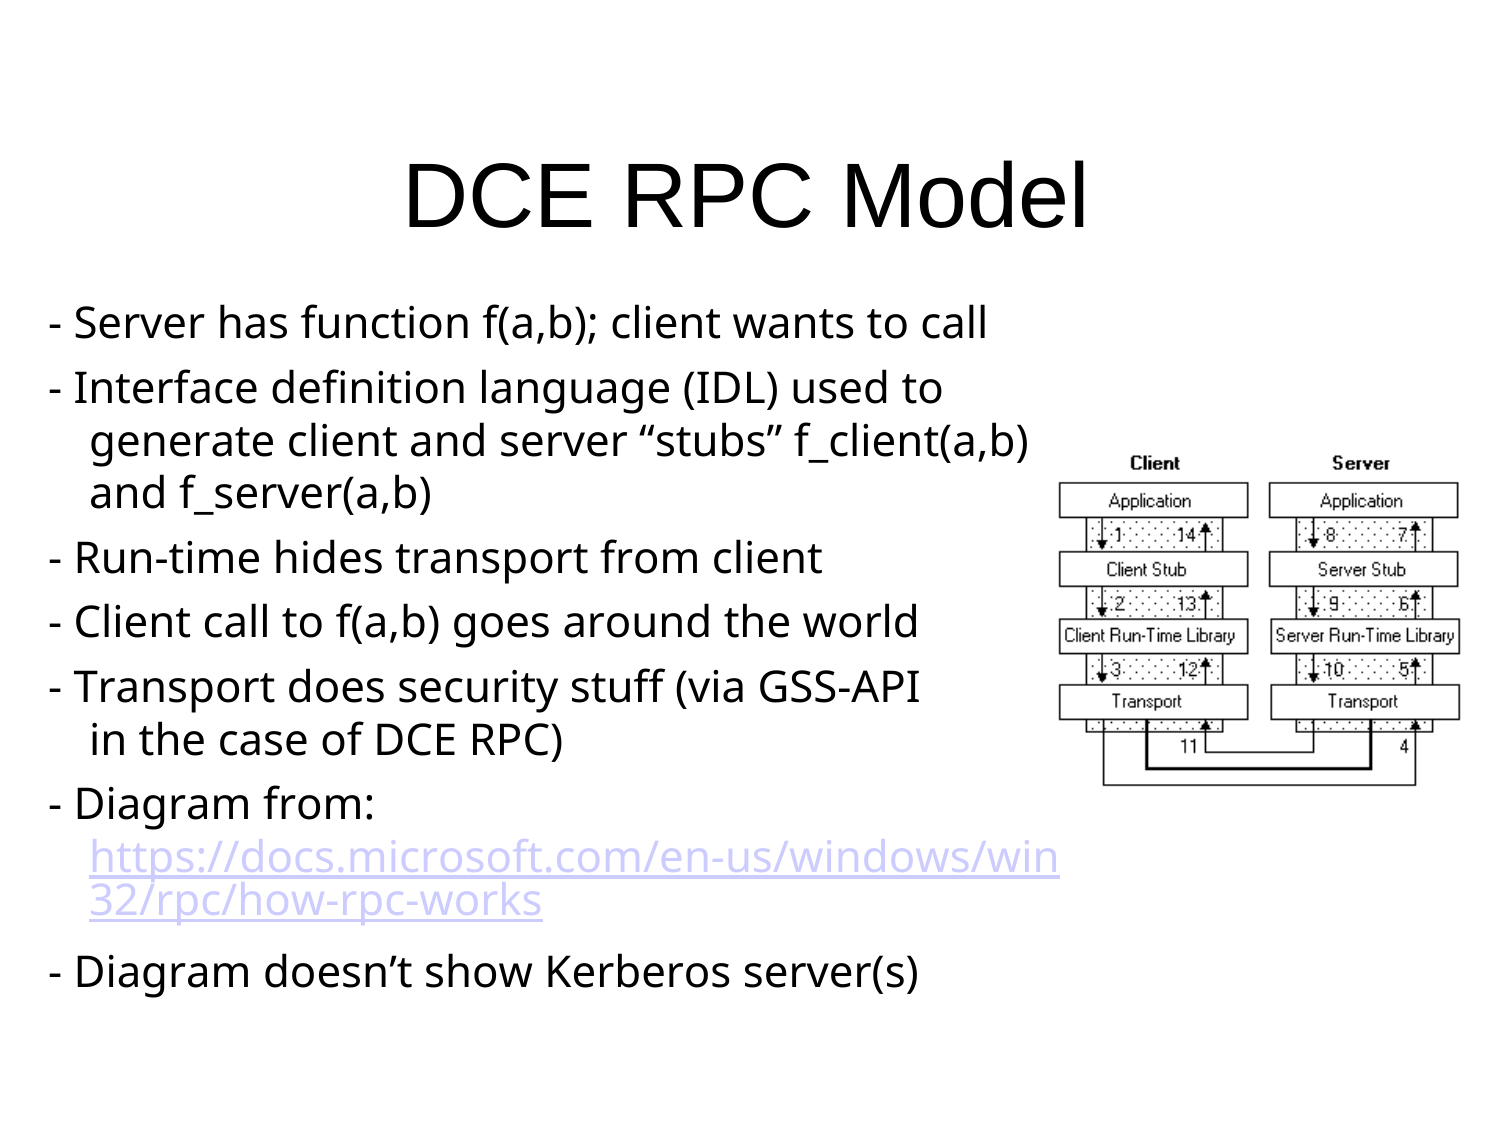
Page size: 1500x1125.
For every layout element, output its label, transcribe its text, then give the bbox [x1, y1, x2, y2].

list - Server has function f(a,b); client wants to call - Interface definition language (IDL) used to generate client and server “stubs” f_client(a,b) and f_server(a,b) - Run-time hides transport from client - Client call to f(a,b) goes around the world - Transport does security stuff (via GSS-API in the case of DCE RPC) - Diagram from: https://docs.microsoft.com/en-us/windows/win32/rpc/how-rpc-works - Diagram doesn’t show Kerberos server(s) [47, 295, 1069, 964]
picture [1053, 448, 1465, 794]
title DCE RPC Model [112, 99, 1381, 281]
